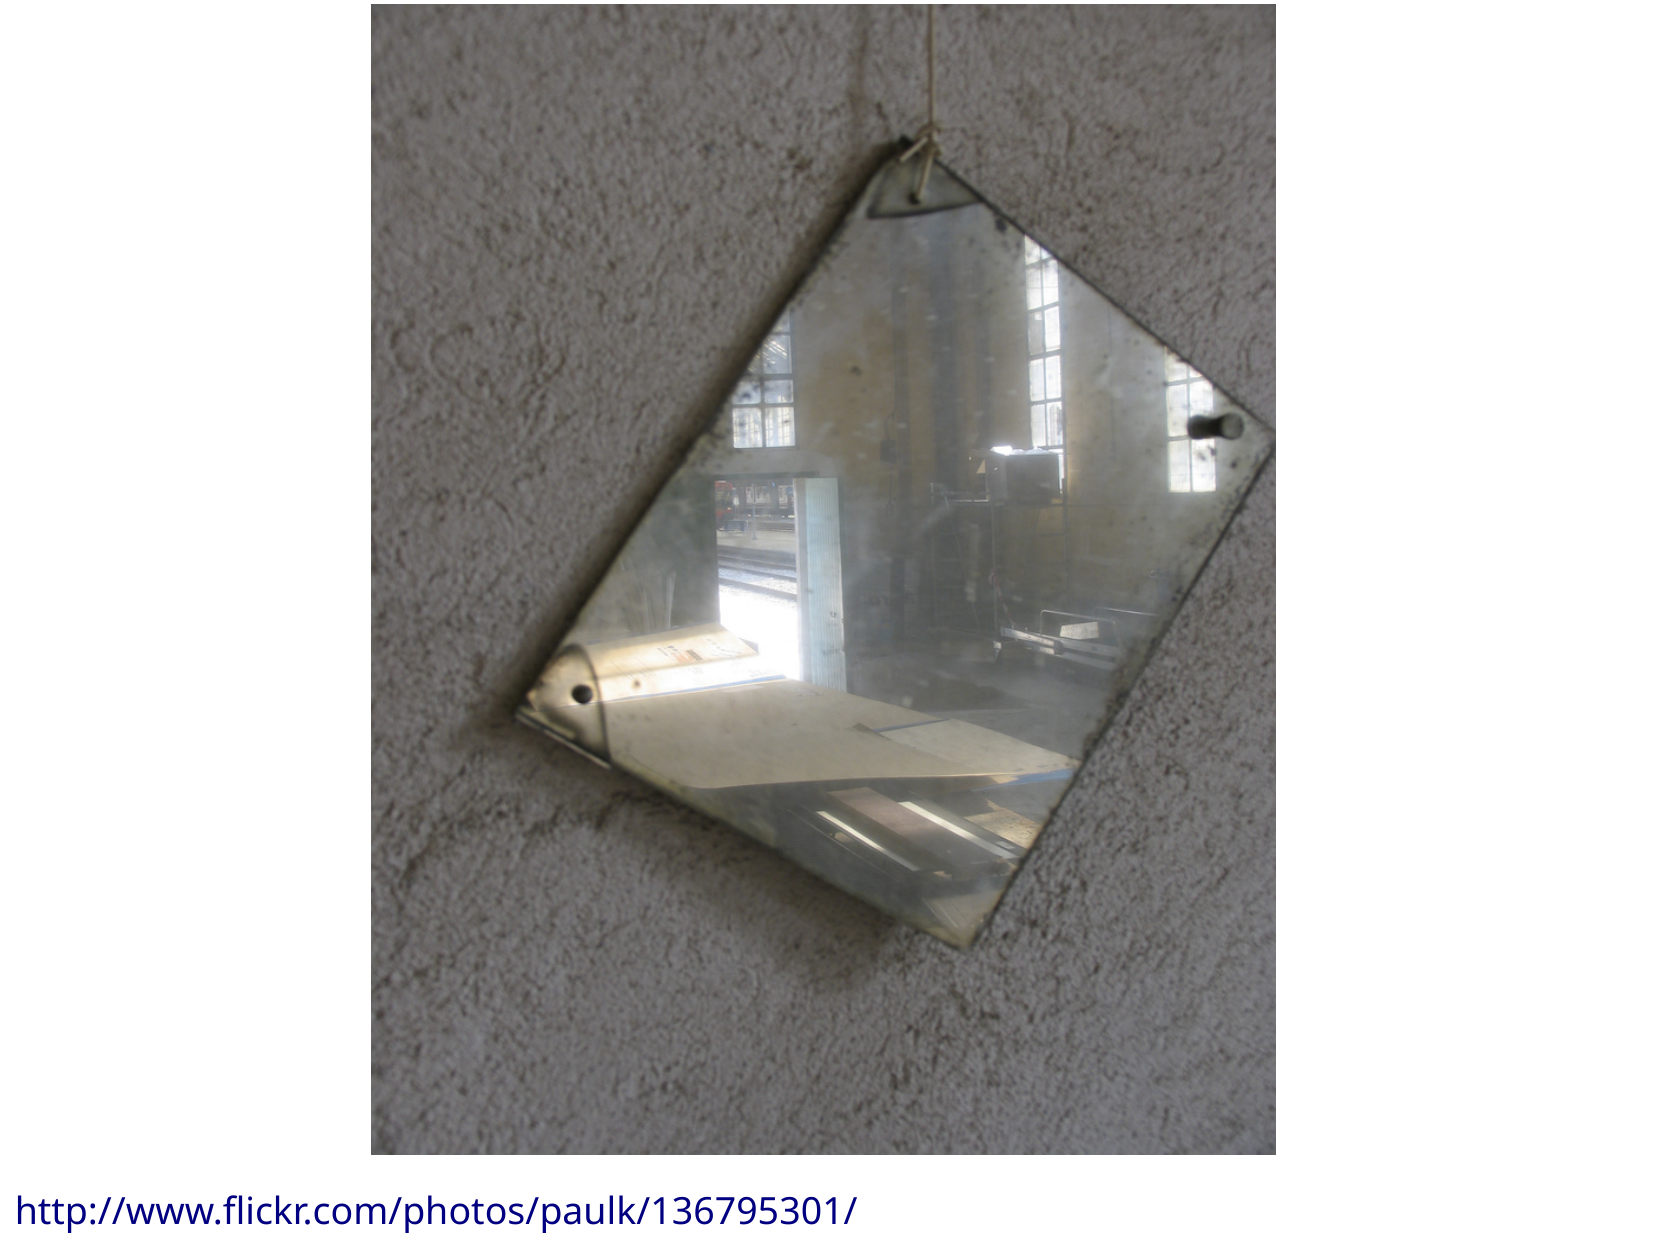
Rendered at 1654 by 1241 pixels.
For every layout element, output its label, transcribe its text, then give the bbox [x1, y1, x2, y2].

picture [371, 4, 1276, 1156]
text_box http://www.flickr.com/photos/paulk/136795301/ [0, 1177, 1654, 1238]
